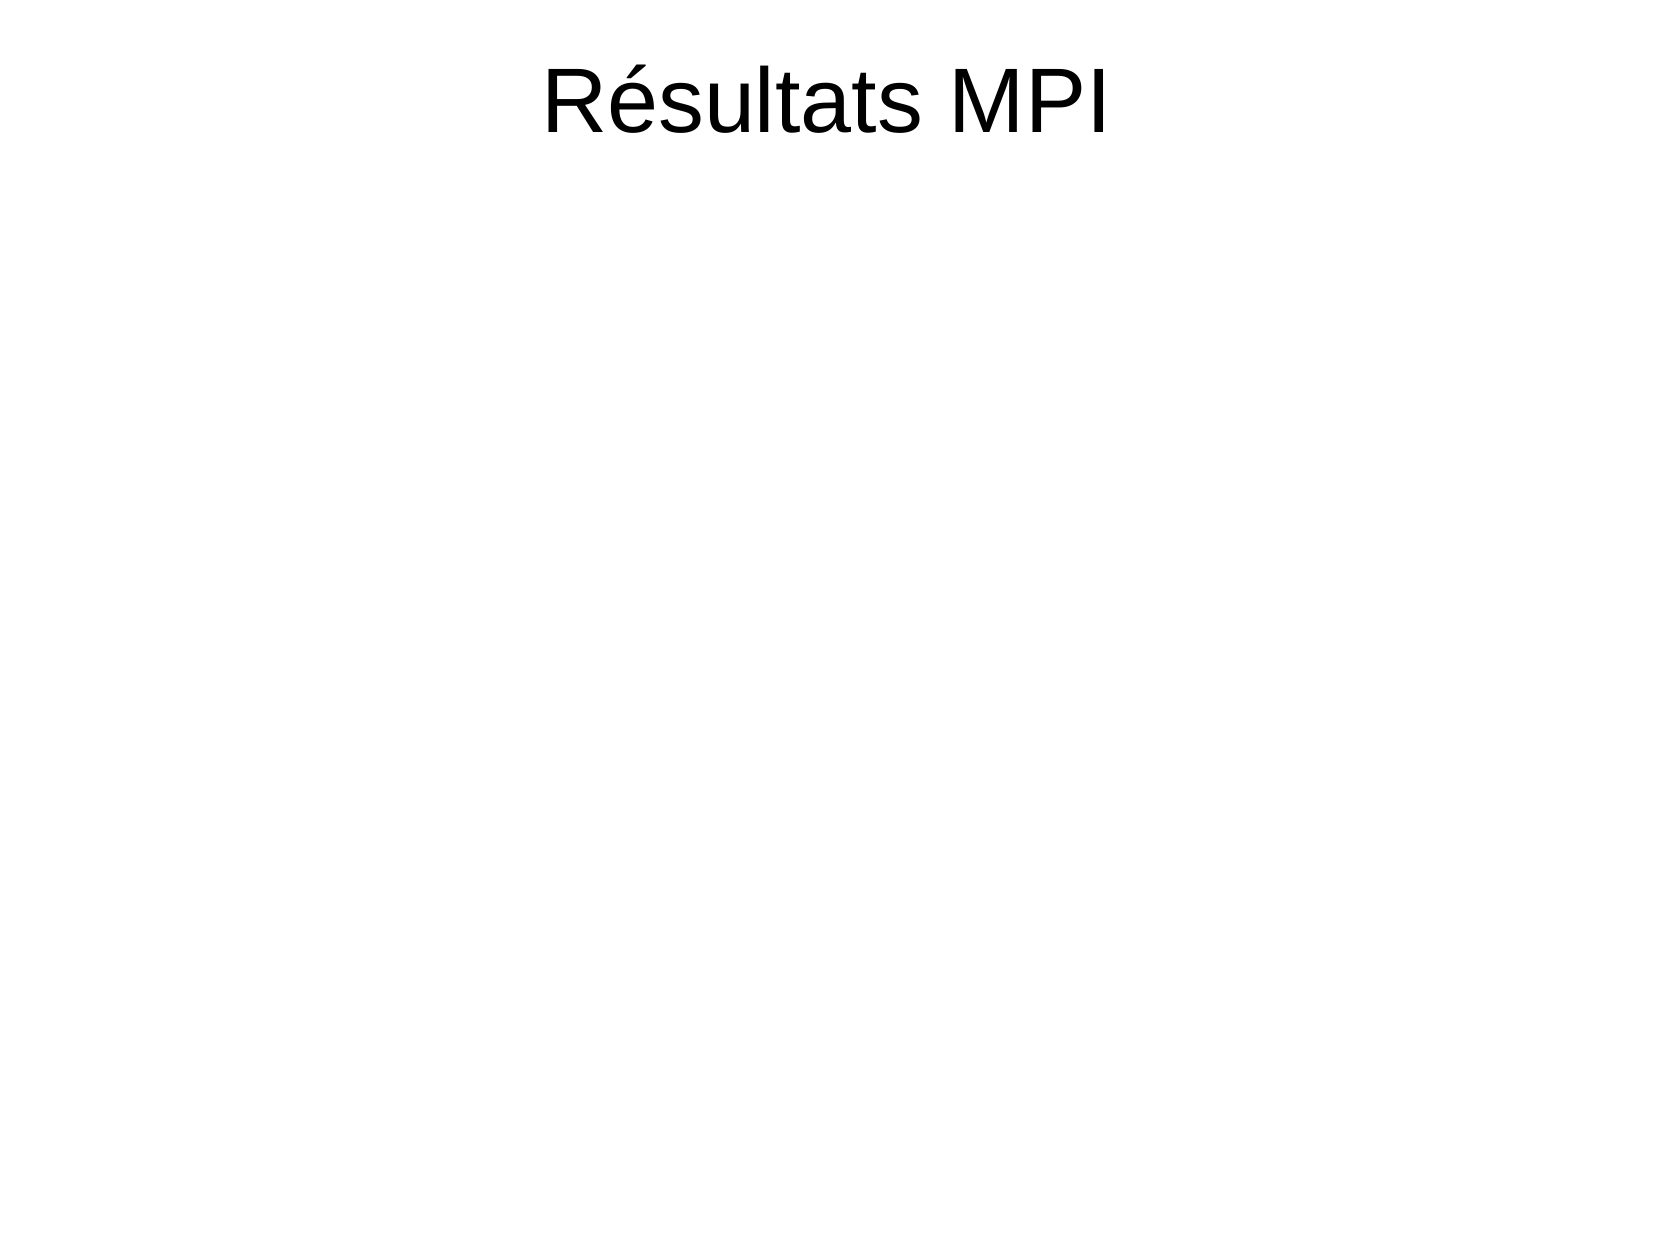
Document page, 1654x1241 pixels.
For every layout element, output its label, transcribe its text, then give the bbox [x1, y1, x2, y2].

title Résultats MPI [82, 0, 1571, 205]
